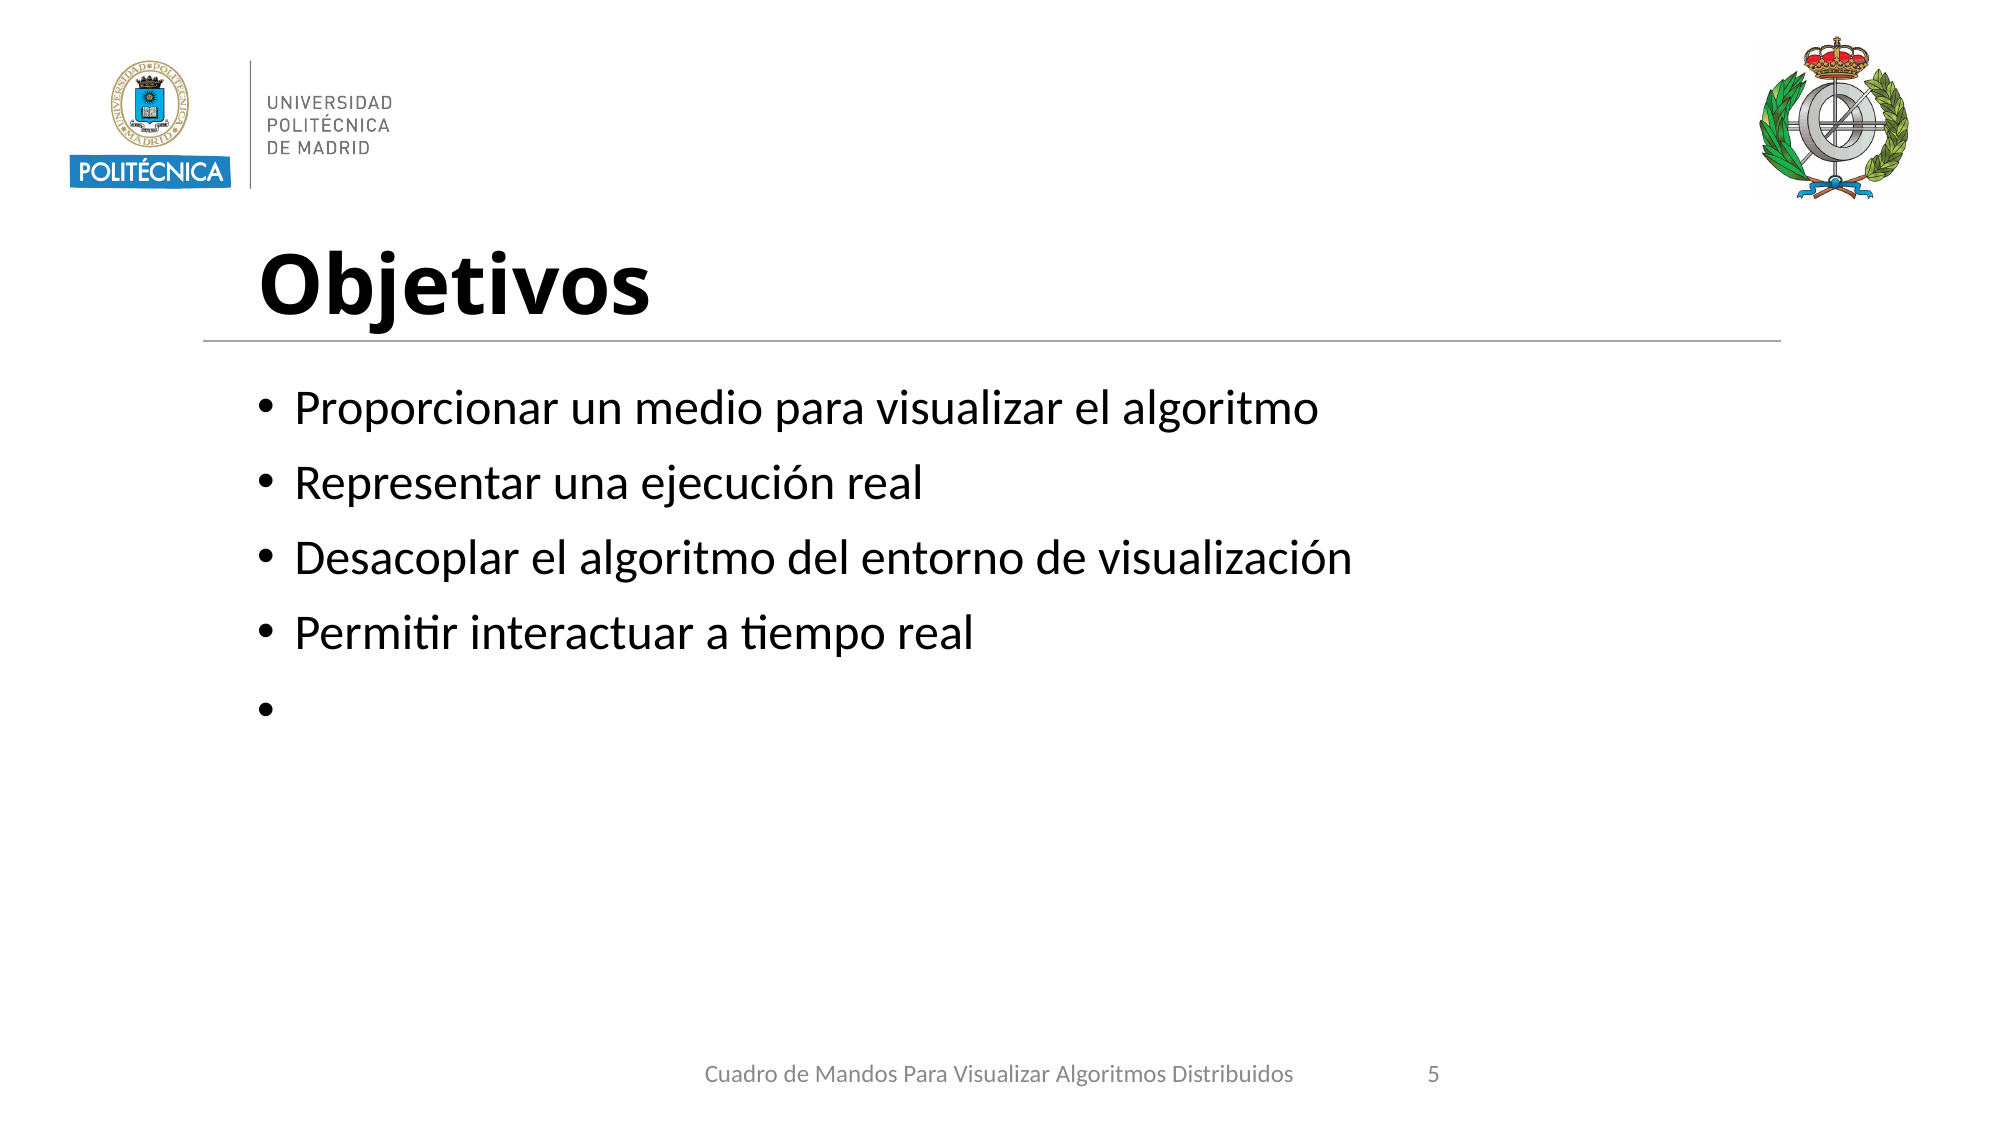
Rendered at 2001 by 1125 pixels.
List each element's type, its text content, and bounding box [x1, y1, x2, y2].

picture [48, 34, 436, 215]
list Proporcionar un medio para visualizar el algoritmo Representar una ejecución real Desacoplar el algoritmo del entorno de visualización Permitir interactuar a tiempo real [242, 374, 1752, 1013]
picture [1751, 34, 1918, 201]
text_box [1412, 1042, 1863, 1103]
text_box Cuadro de Mandos Para Visualizar Algoritmos Distribuidos [662, 1042, 1338, 1103]
title Objetivos [242, 197, 1968, 378]
